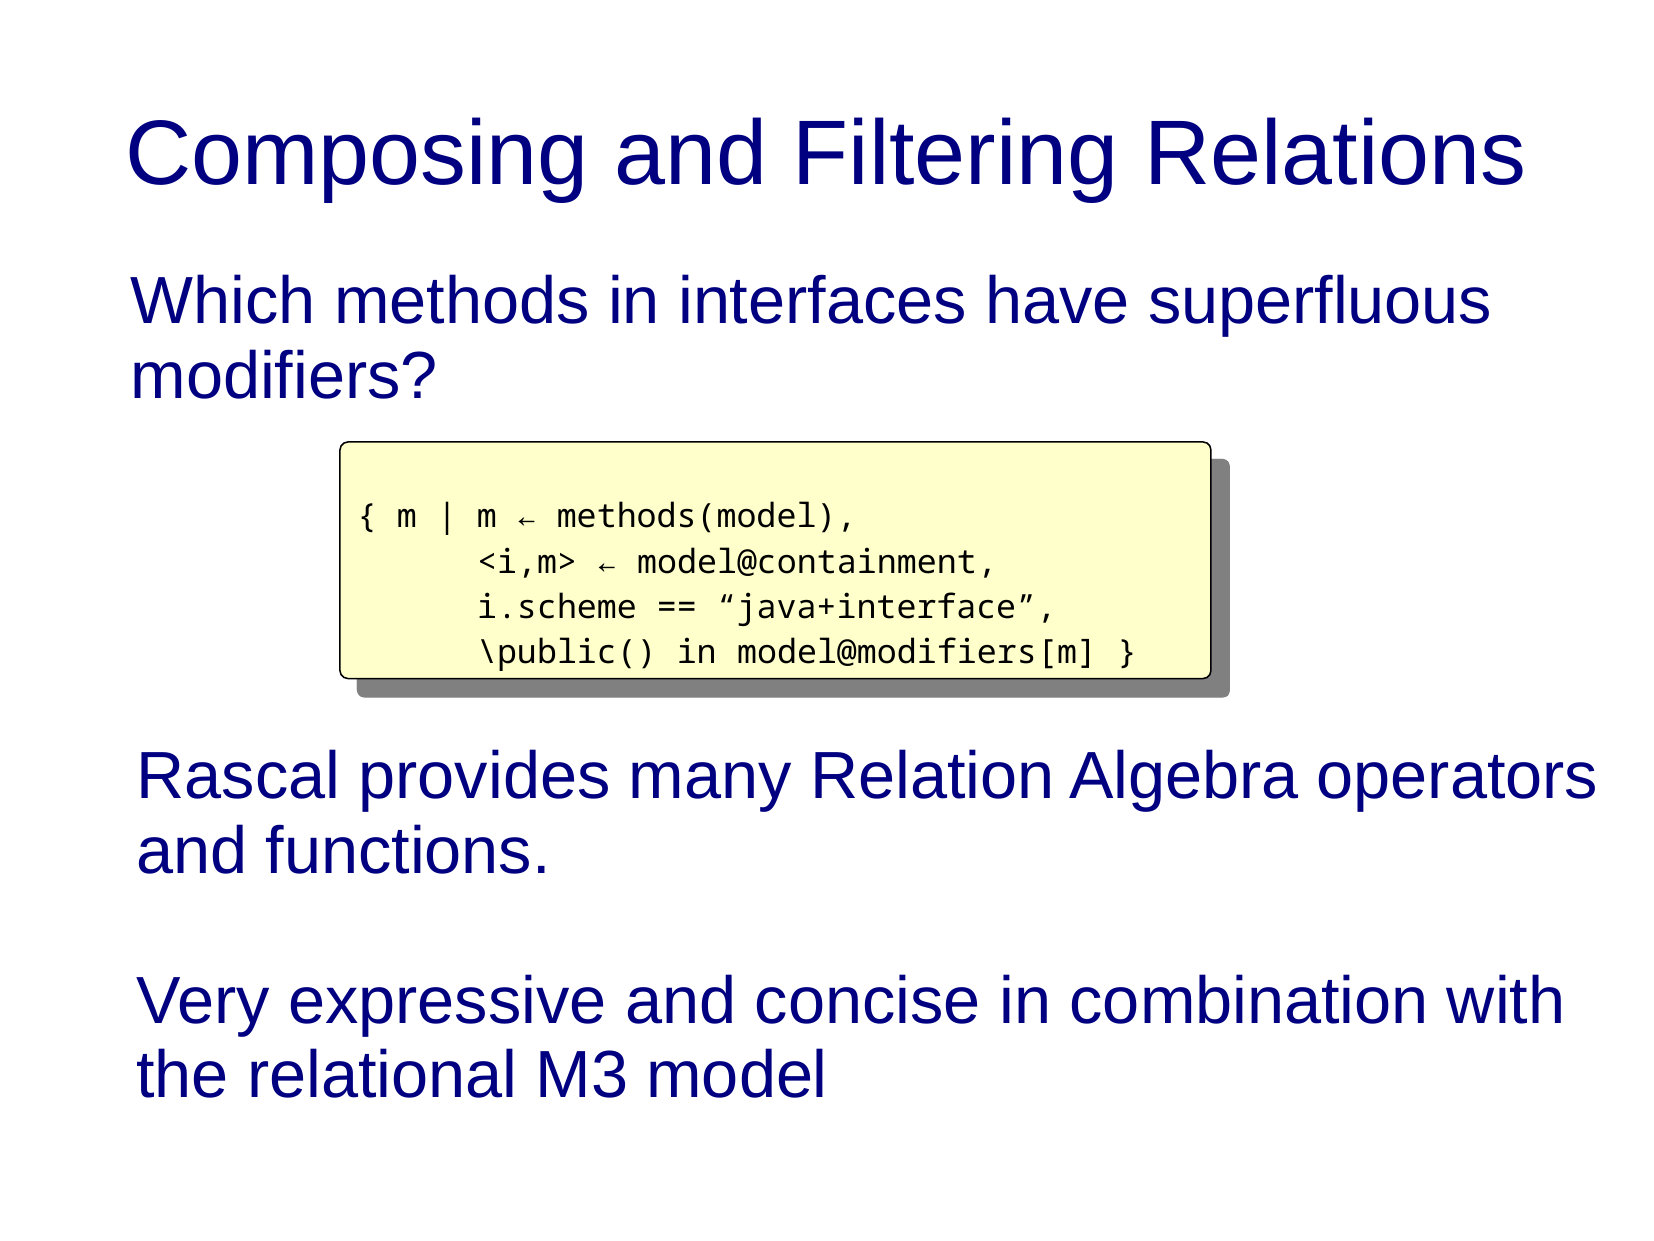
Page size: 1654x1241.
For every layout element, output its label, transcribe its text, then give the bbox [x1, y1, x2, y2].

title Composing and Filtering Relations [82, 49, 1571, 257]
text_box { m | m ← methods(model), <i,m> ← model@containment, i.scheme == “java+interface”, \public() in model@modifiers[m] } [339, 441, 1211, 679]
text_box Rascal provides many Relation Algebra operators and functions. Very expressive and concise in combination with the relational M3 model [121, 731, 1630, 1192]
text_box Which methods in interfaces have superfluous modifiers? [116, 255, 1654, 419]
